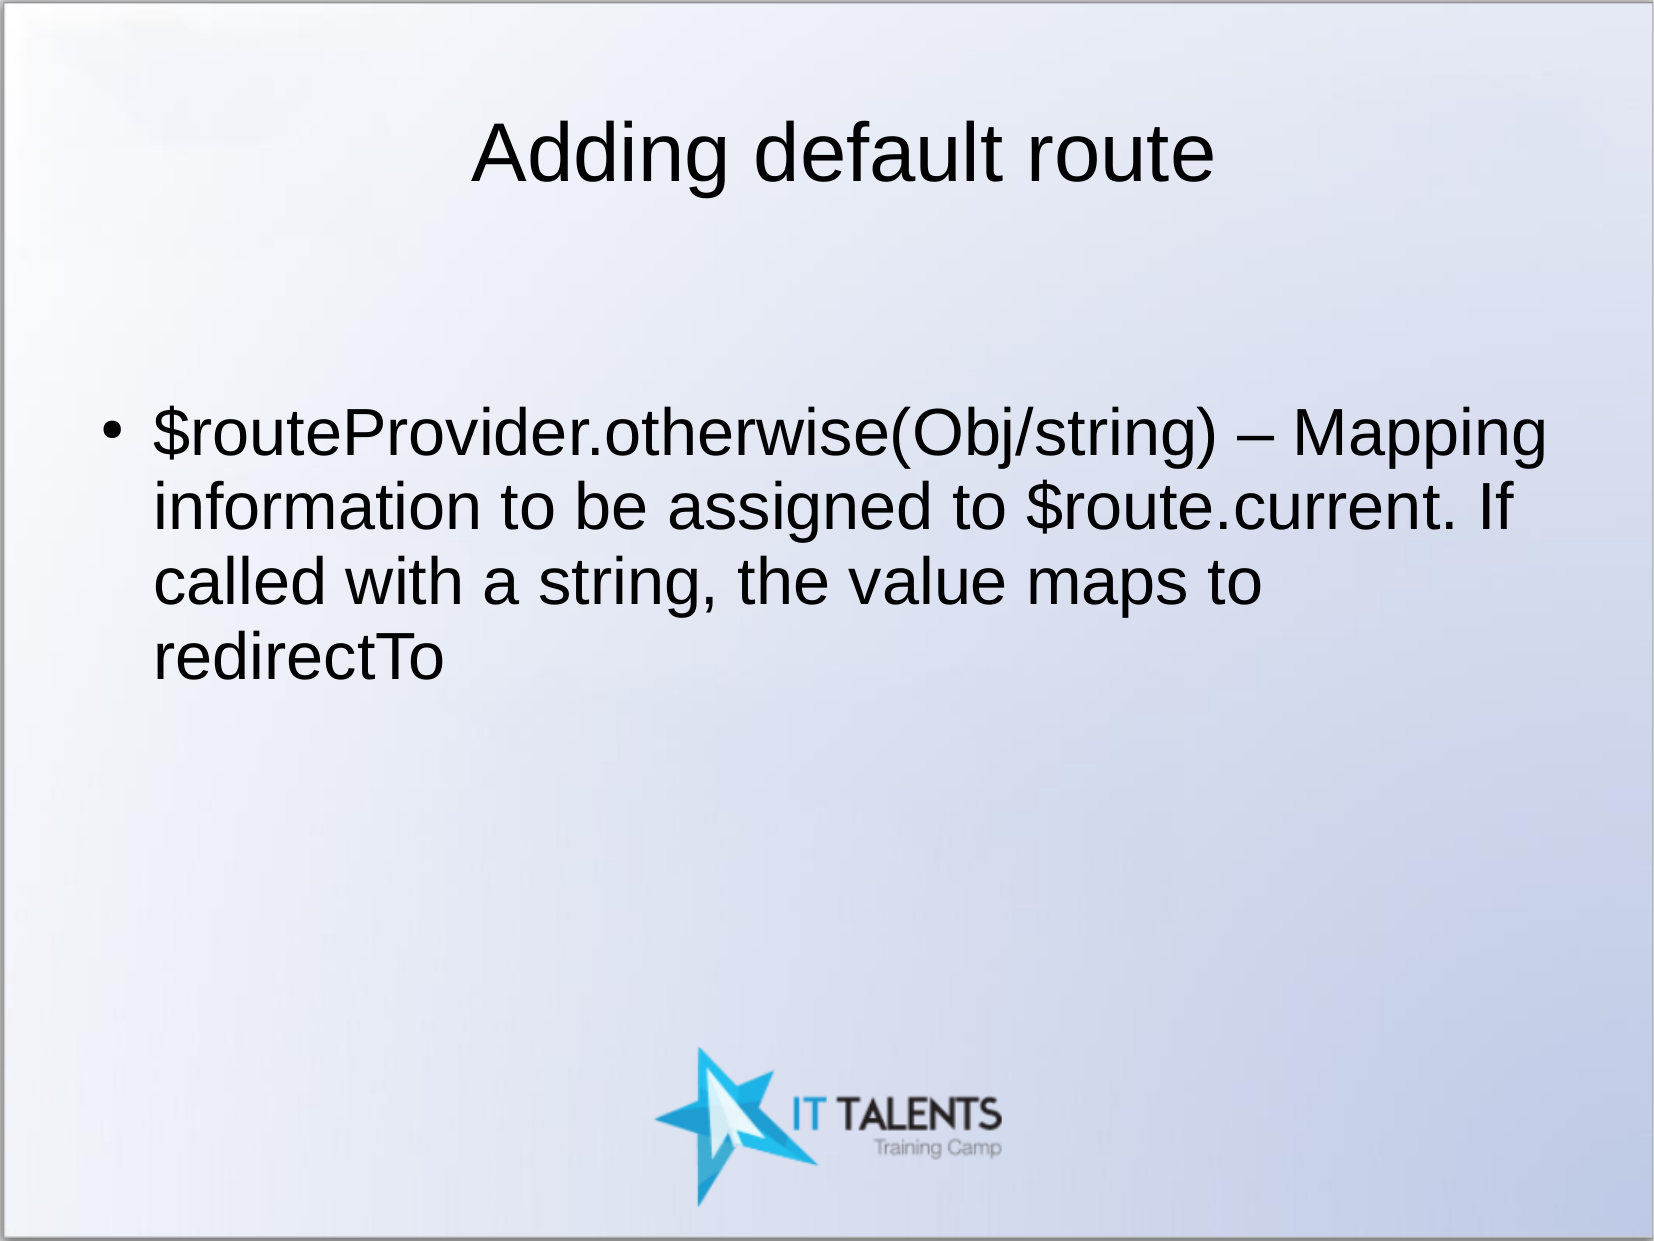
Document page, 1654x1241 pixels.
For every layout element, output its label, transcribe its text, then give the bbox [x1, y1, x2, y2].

picture [0, 0, 1654, 1241]
list $routeProvider.otherwise(Obj/string) – Mapping information to be assigned to $route.current. If called with a string, the value maps to redirectTo [82, 290, 1571, 1010]
title Adding default route [82, 49, 1571, 257]
